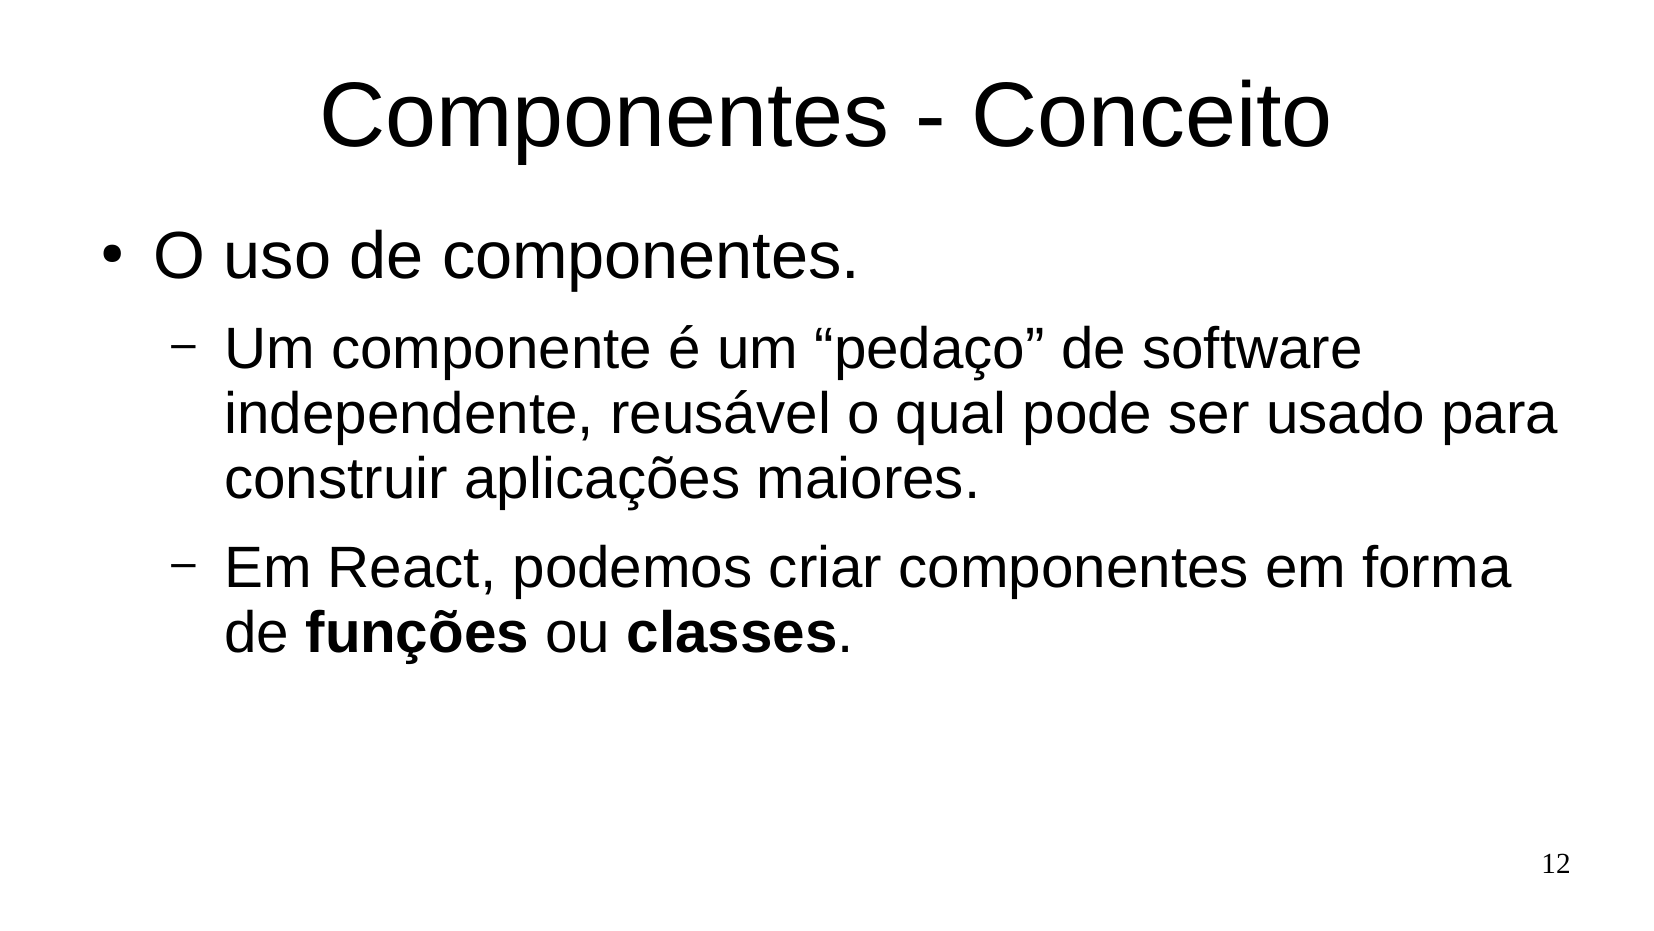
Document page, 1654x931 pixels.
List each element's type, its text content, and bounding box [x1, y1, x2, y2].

title Componentes - Conceito [82, 37, 1571, 193]
list O uso de componentes. Um componente é um “pedaço” de software independente, reusável o qual pode ser usado para construir aplicações maiores. Em React, podemos criar componentes em forma de funções ou classes. [82, 217, 1571, 758]
